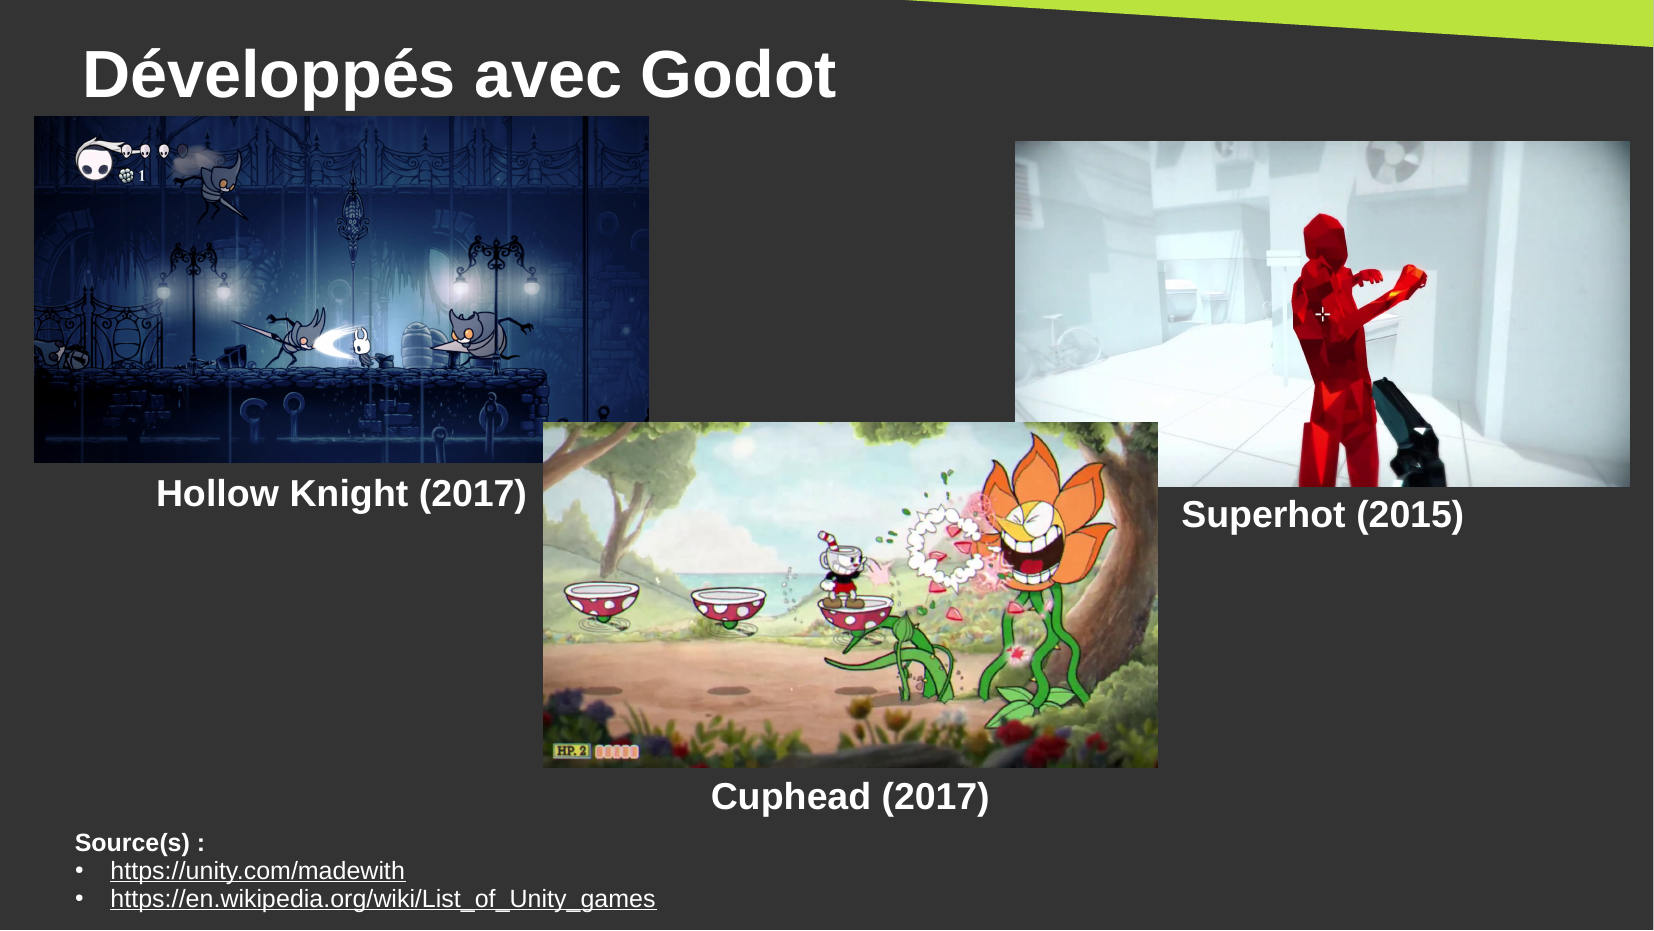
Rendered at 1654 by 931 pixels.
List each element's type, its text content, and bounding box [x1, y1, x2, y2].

text_box Source(s) : https://unity.com/madewith https://en.wikipedia.org/wiki/List_of_Unity_games [60, 821, 1546, 921]
title Développés avec Godot [82, 37, 1571, 112]
picture [34, 116, 1630, 768]
text_box Cuphead (2017) [643, 767, 1058, 827]
text_box Superhot (2015) [1158, 486, 1530, 546]
text_box Hollow Knight (2017) [134, 465, 543, 525]
text_box [904, 0, 1654, 48]
